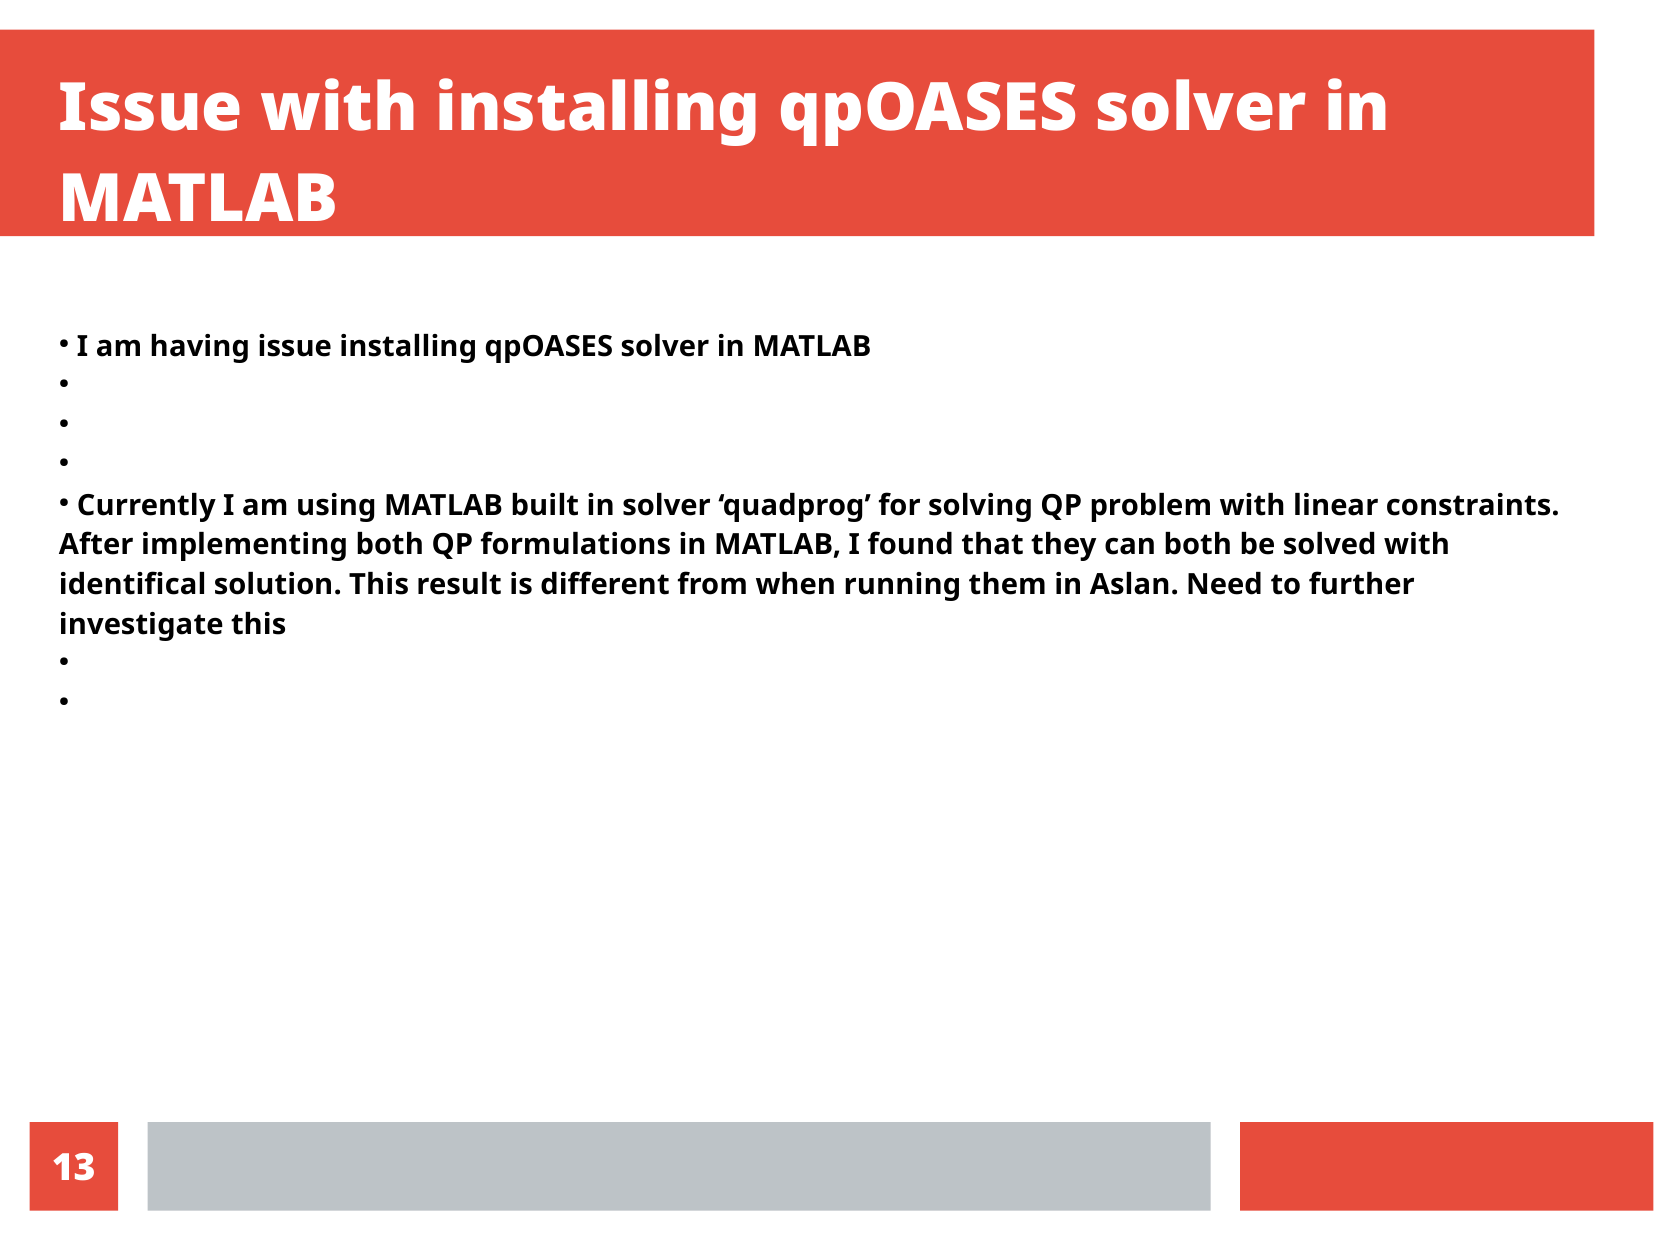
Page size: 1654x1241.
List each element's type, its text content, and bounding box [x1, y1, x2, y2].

title Issue with installing qpOASES solver in MATLAB [59, 59, 1595, 207]
list I am having issue installing qpOASES solver in MATLAB Currently I am using MATLAB built in solver ‘quadprog’ for solving QP problem with linear constraints. After implementing both QP formulations in MATLAB, I found that they can both be solved with identifical solution. This result is different from when running them in Aslan. Need to further investigate this [59, 324, 1565, 1093]
